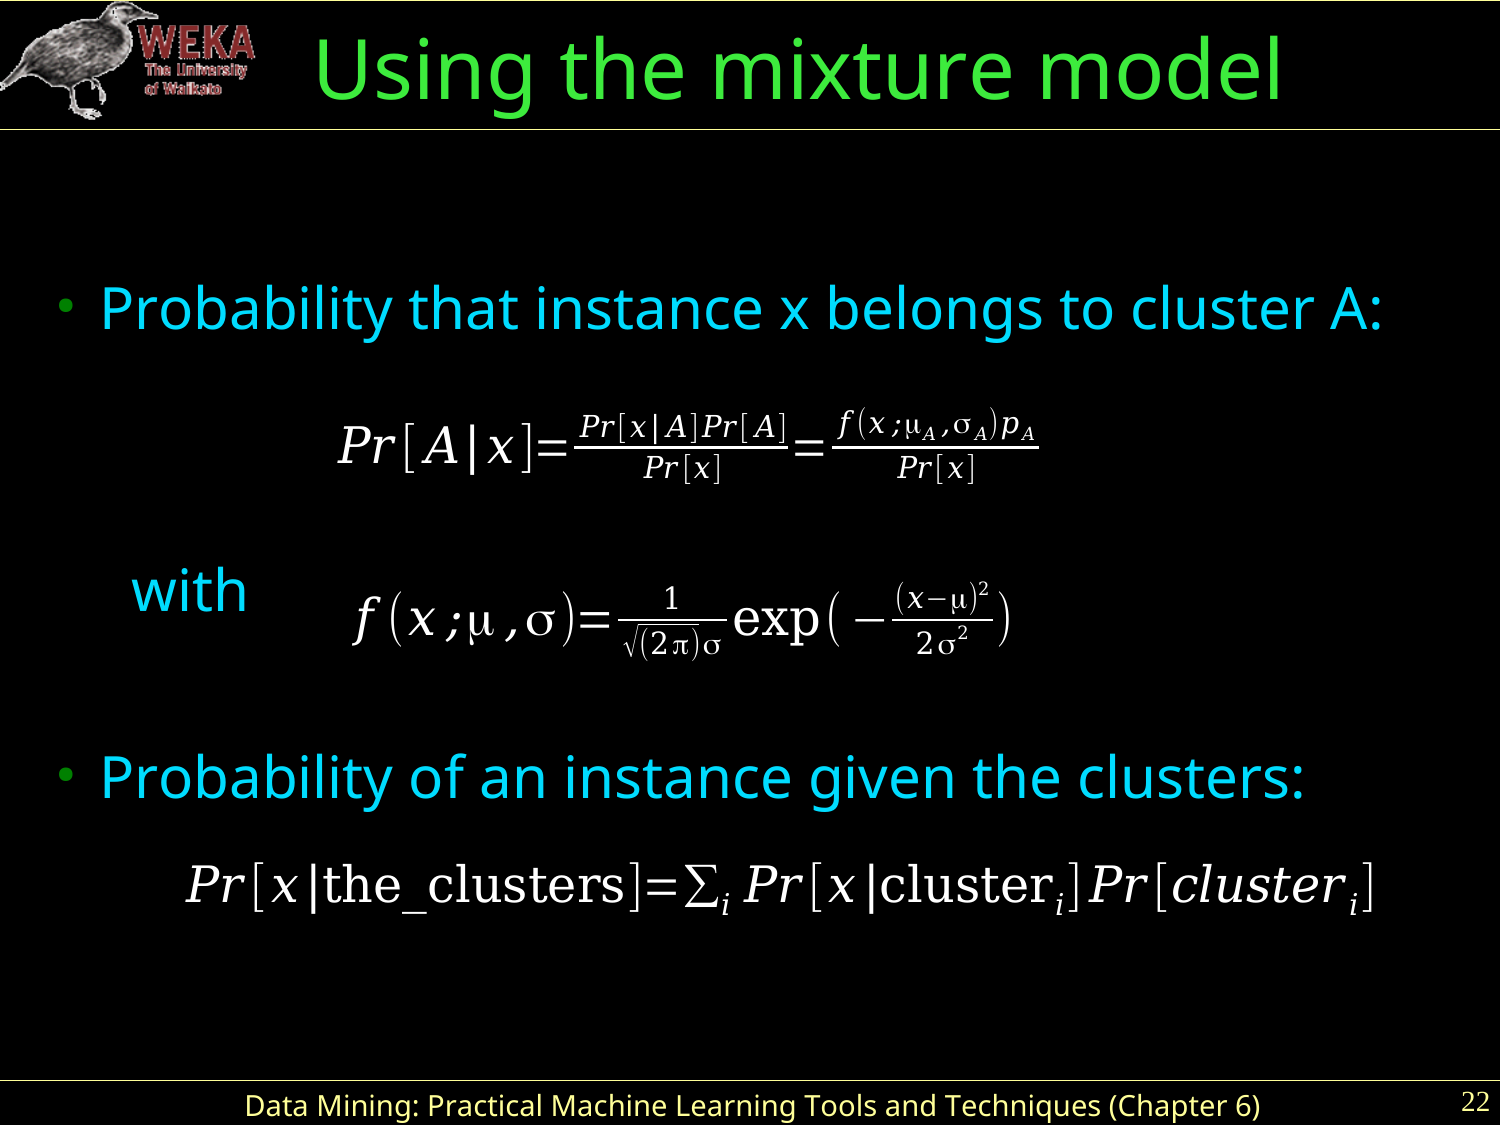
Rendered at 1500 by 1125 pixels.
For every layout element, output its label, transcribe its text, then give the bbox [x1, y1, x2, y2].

picture [0, 1, 266, 129]
chart [328, 405, 1045, 487]
chart [177, 856, 1382, 923]
list Probability that instance x belongs to cluster A: with Probability of an instance given the clusters: [41, 260, 1468, 936]
title Using the mixture model [297, 0, 1500, 148]
chart [344, 578, 1019, 664]
